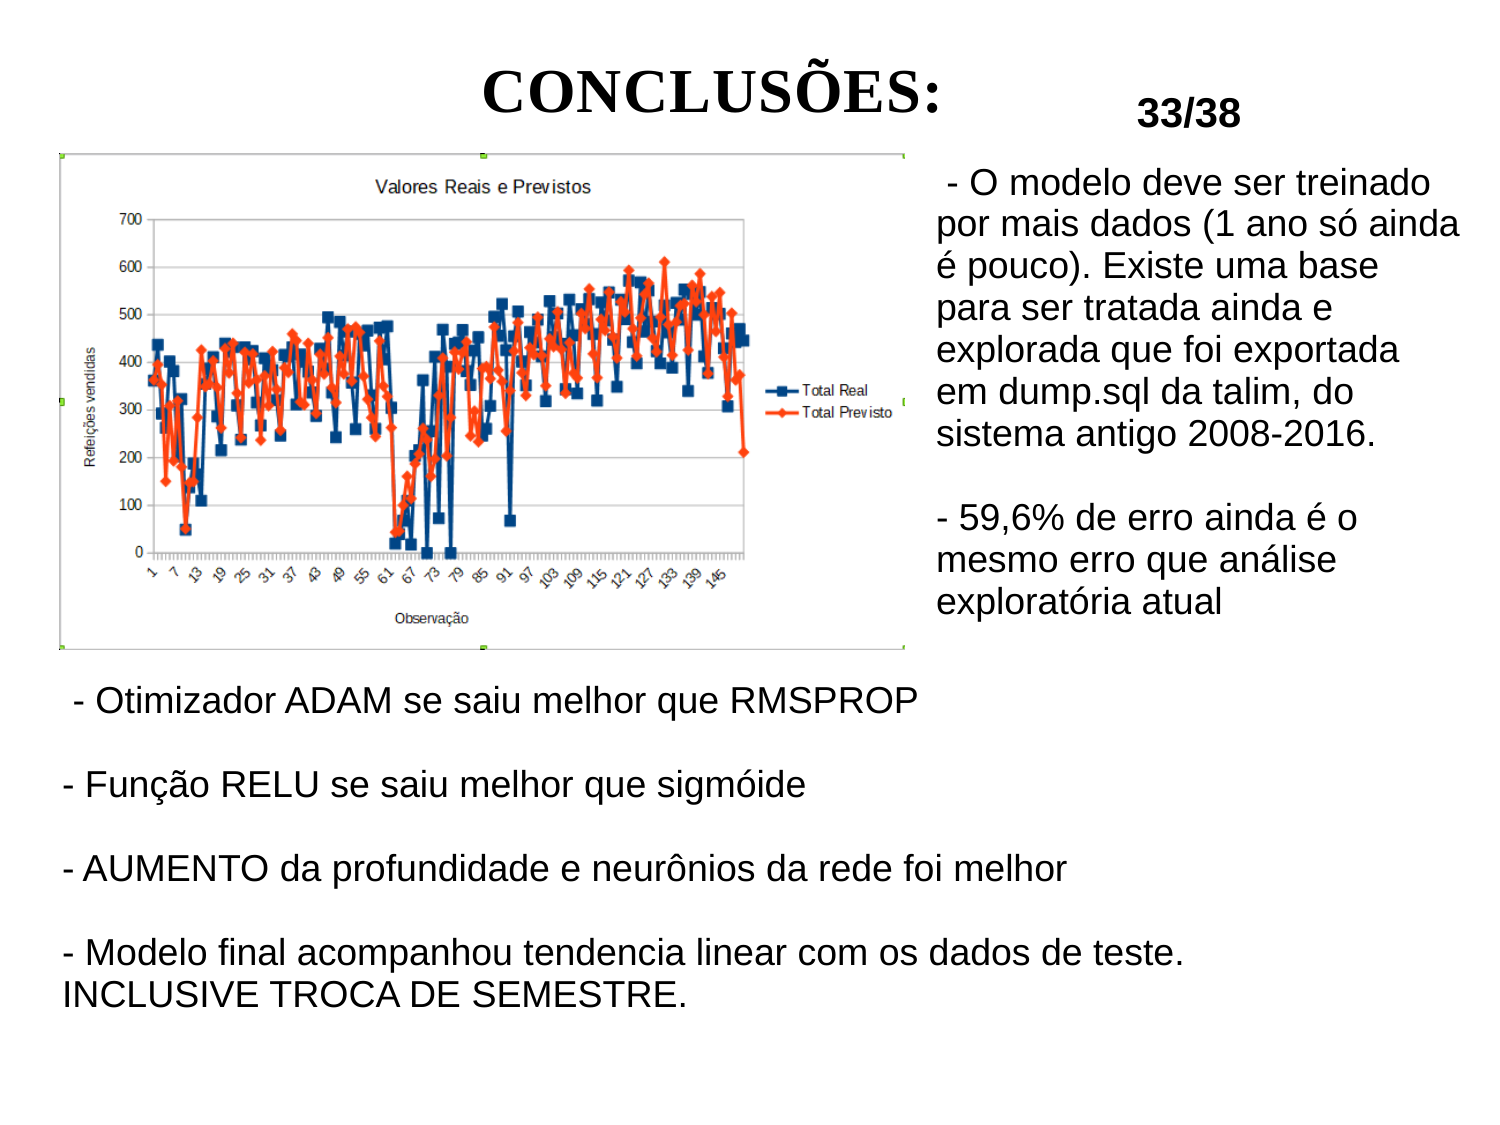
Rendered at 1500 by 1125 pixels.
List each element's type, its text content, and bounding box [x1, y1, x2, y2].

text_box - O modelo deve ser treinado por mais dados (1 ano só ainda é pouco). Existe uma base para ser tratada ainda e explorada que foi exportada em dump.sql da talim, do sistema antigo 2008-2016. - 59,6% de erro ainda é o mesmo erro que análise exploratória atual [921, 153, 1477, 673]
picture [59, 153, 905, 650]
text_box - Otimizador ADAM se saiu melhor que RMSPROP - Função RELU se saiu melhor que sigmóide - AUMENTO da profundidade e neurônios da rede foi melhor - Modelo final acompanhou tendencia linear com os dados de teste. INCLUSIVE TROCA DE SEMESTRE. [47, 672, 1441, 1085]
text_box CONCLUSÕES: [466, 49, 1034, 134]
text_box 33/38 [1122, 82, 1335, 144]
